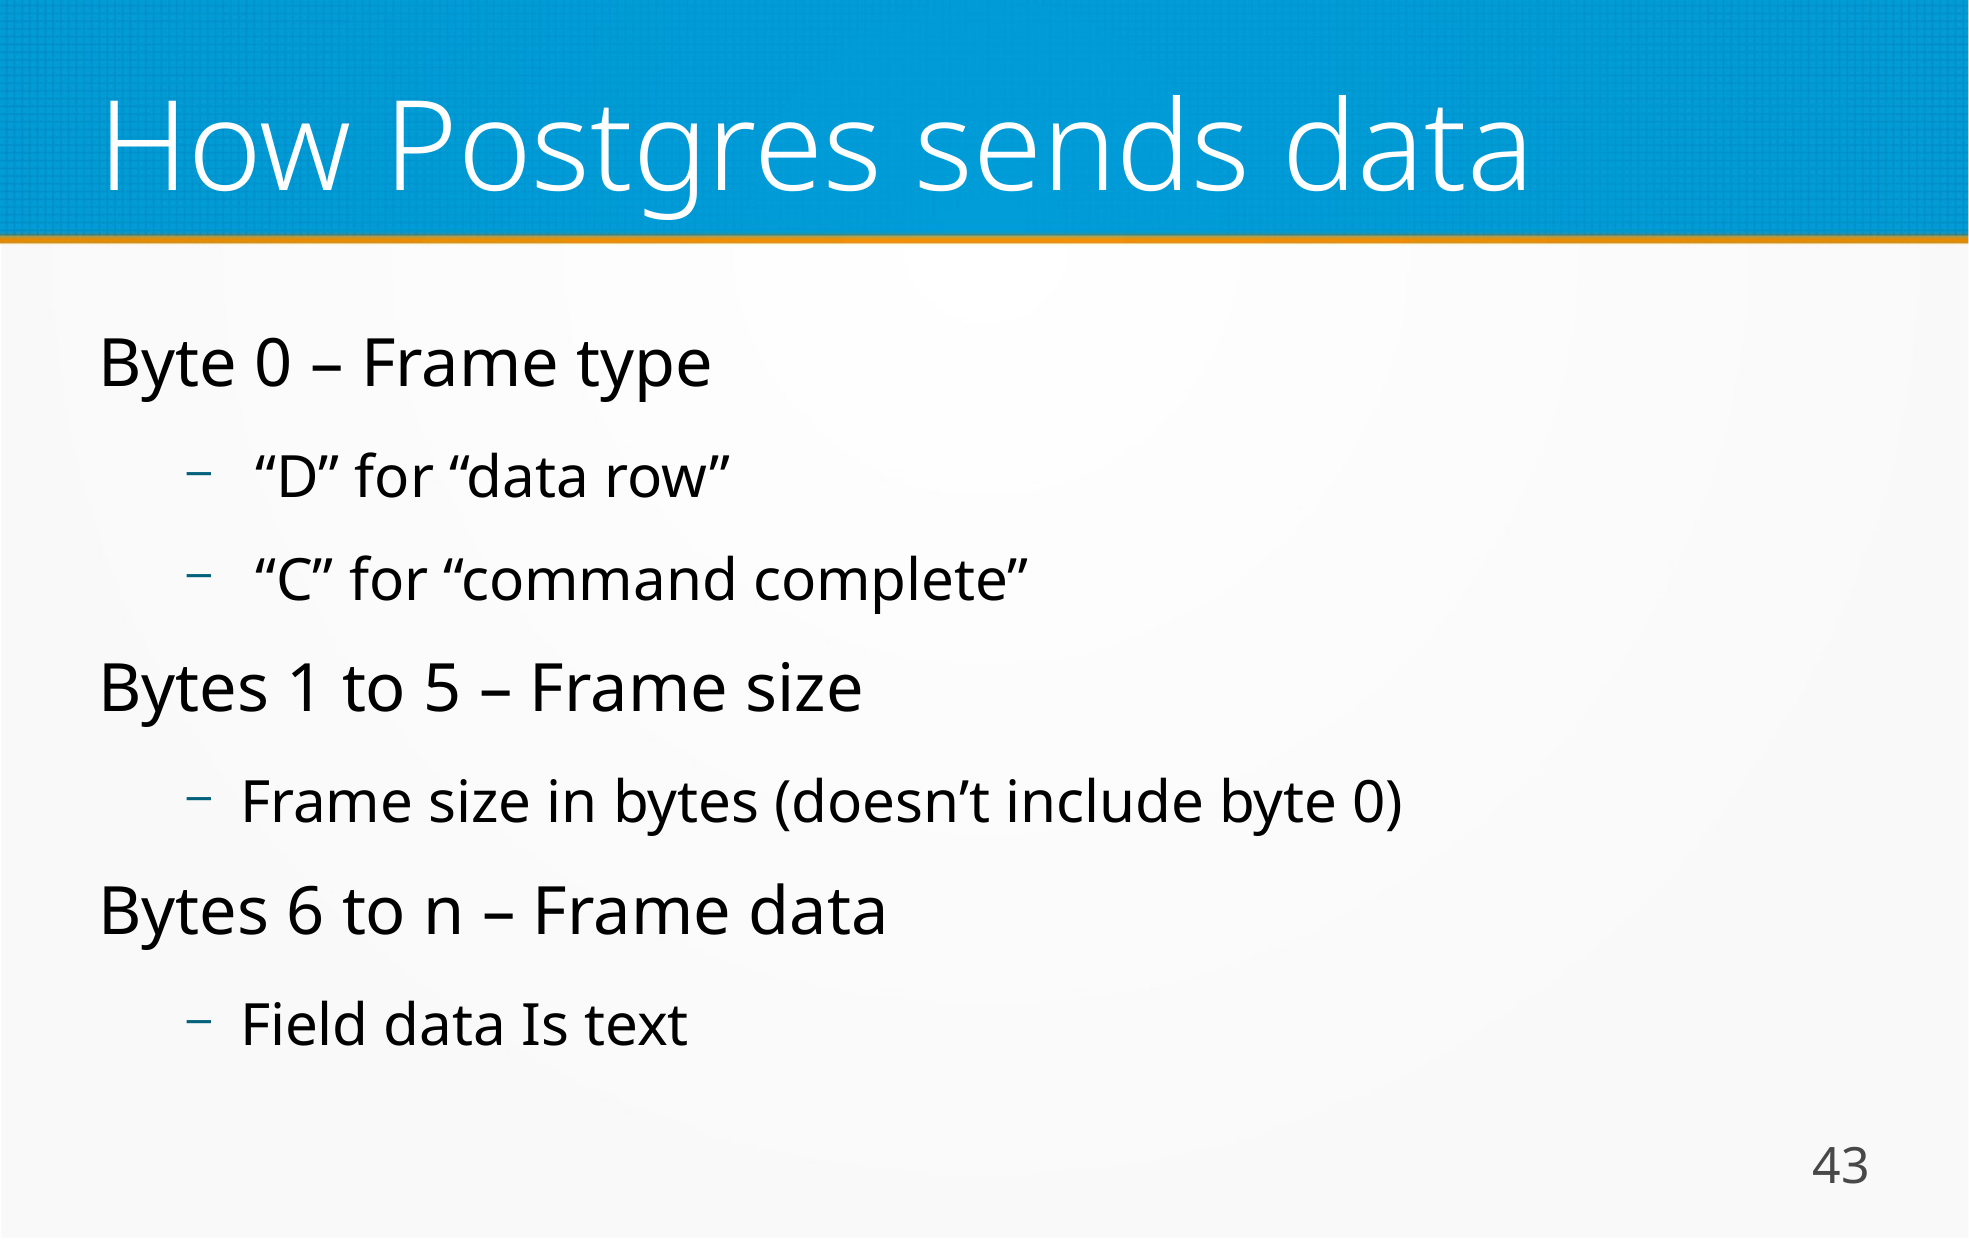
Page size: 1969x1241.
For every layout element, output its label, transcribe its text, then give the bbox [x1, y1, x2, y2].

title How Postgres sends data [98, 19, 1870, 227]
picture [0, 233, 1969, 1241]
list Byte 0 – Frame type “D” for “data row” “C” for “command complete” Bytes 1 to 5 – Frame size Frame size in bytes (doesn’t include byte 0) Bytes 6 to n – Frame data Field data Is text [98, 315, 1861, 1081]
